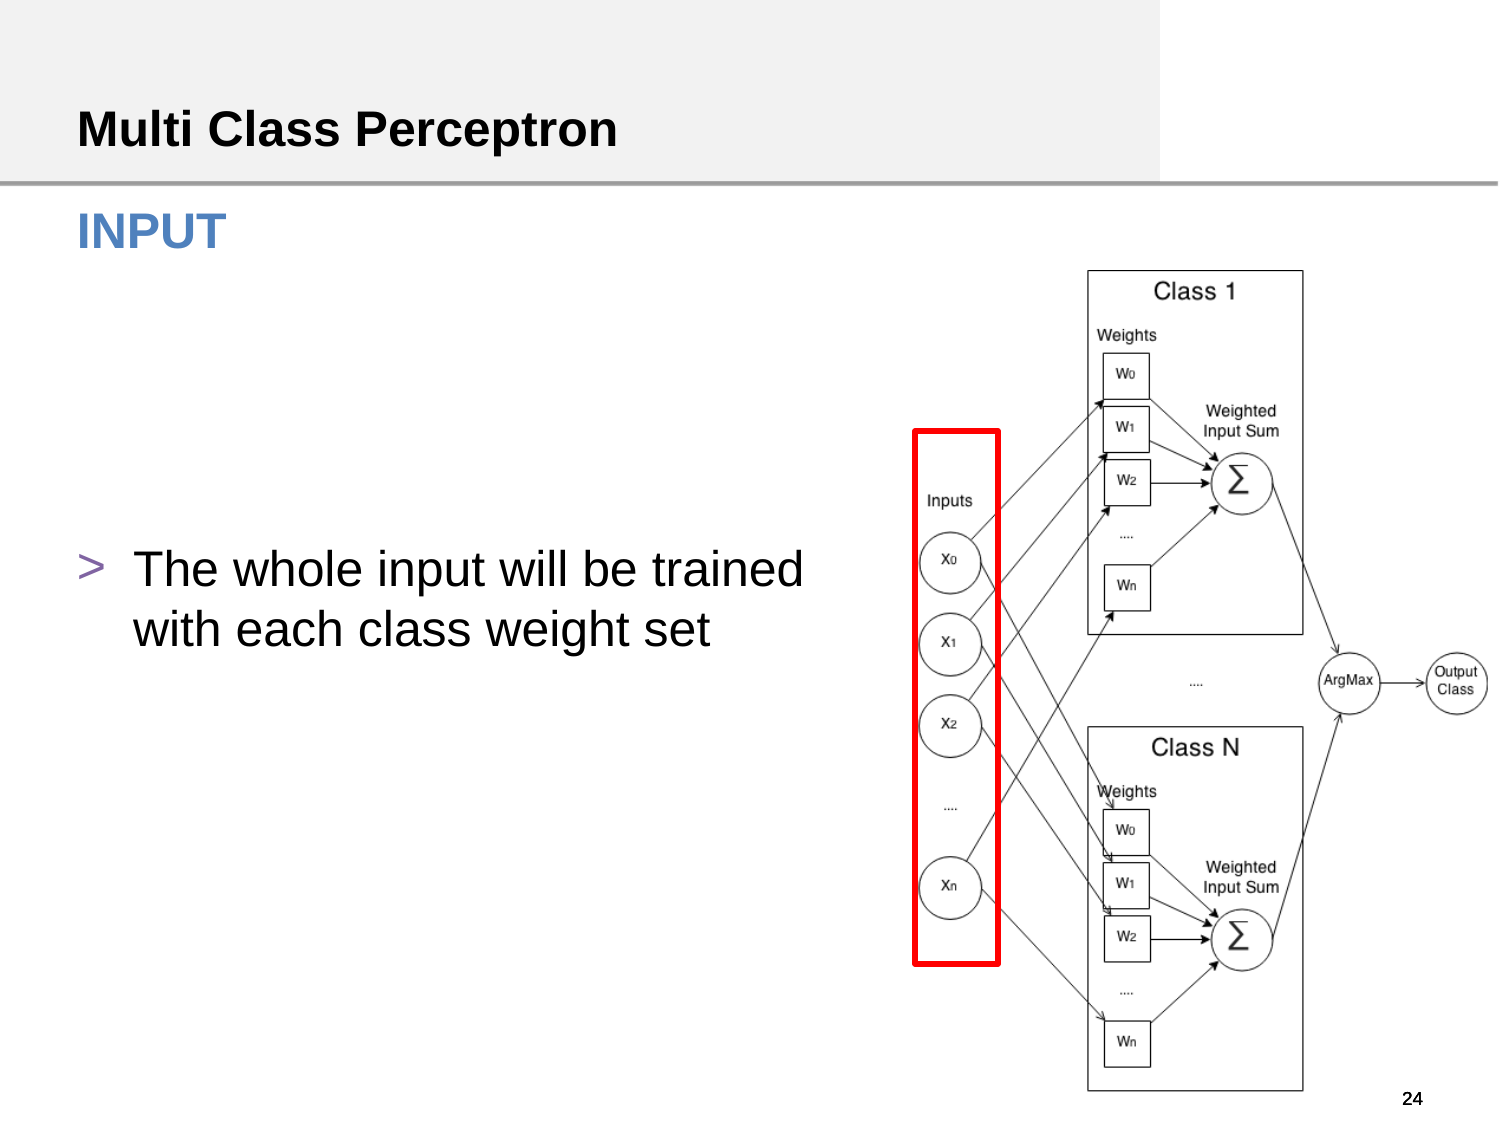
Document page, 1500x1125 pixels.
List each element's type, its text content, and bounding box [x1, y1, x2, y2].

picture [915, 270, 1489, 1095]
text_box The whole input will be trained with each class weight set [76, 326, 892, 1024]
picture [918, 434, 995, 961]
list Multi Class Perceptron [76, 39, 1042, 157]
list INPUT [76, 200, 1424, 259]
